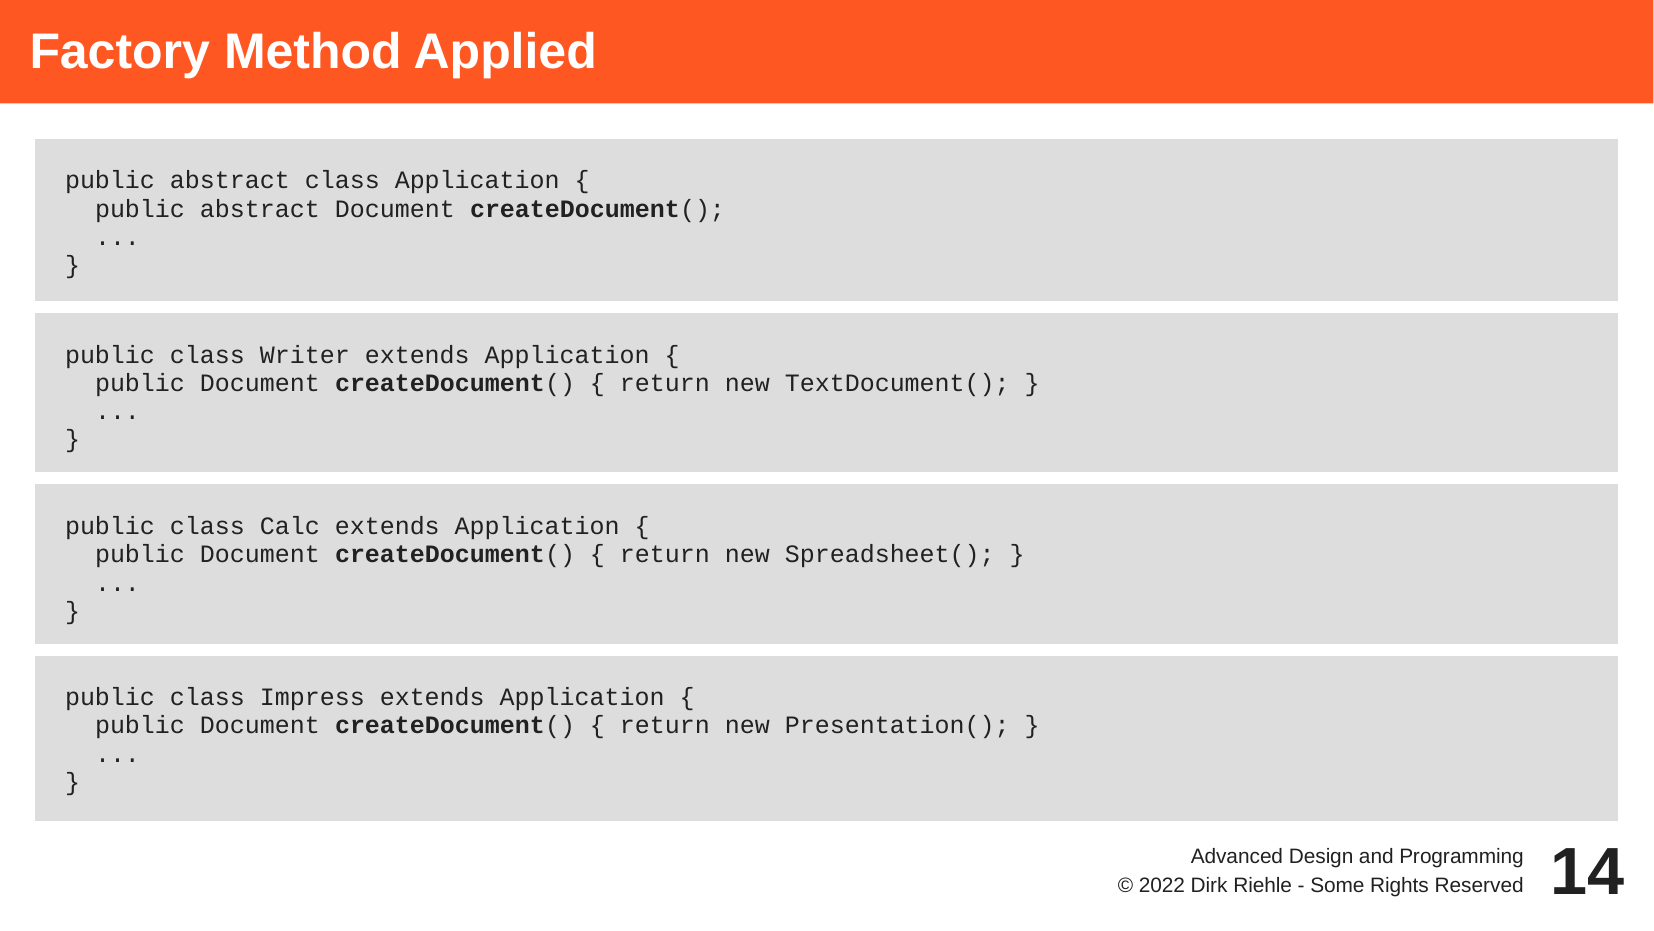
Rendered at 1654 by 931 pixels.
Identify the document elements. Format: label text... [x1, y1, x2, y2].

list public class Impress extends Application { public Document createDocument() { return new Presentation(); } ... } [29, 649, 1625, 827]
list public class Calc extends Application { public Document createDocument() { return new Spreadsheet(); } ... } [29, 478, 1625, 644]
list public abstract class Application { public abstract Document createDocument(); ... } [29, 132, 1625, 301]
list public class Writer extends Application { public Document createDocument() { return new TextDocument(); } ... } [29, 307, 1625, 472]
title Factory Method Applied [0, 0, 1654, 104]
